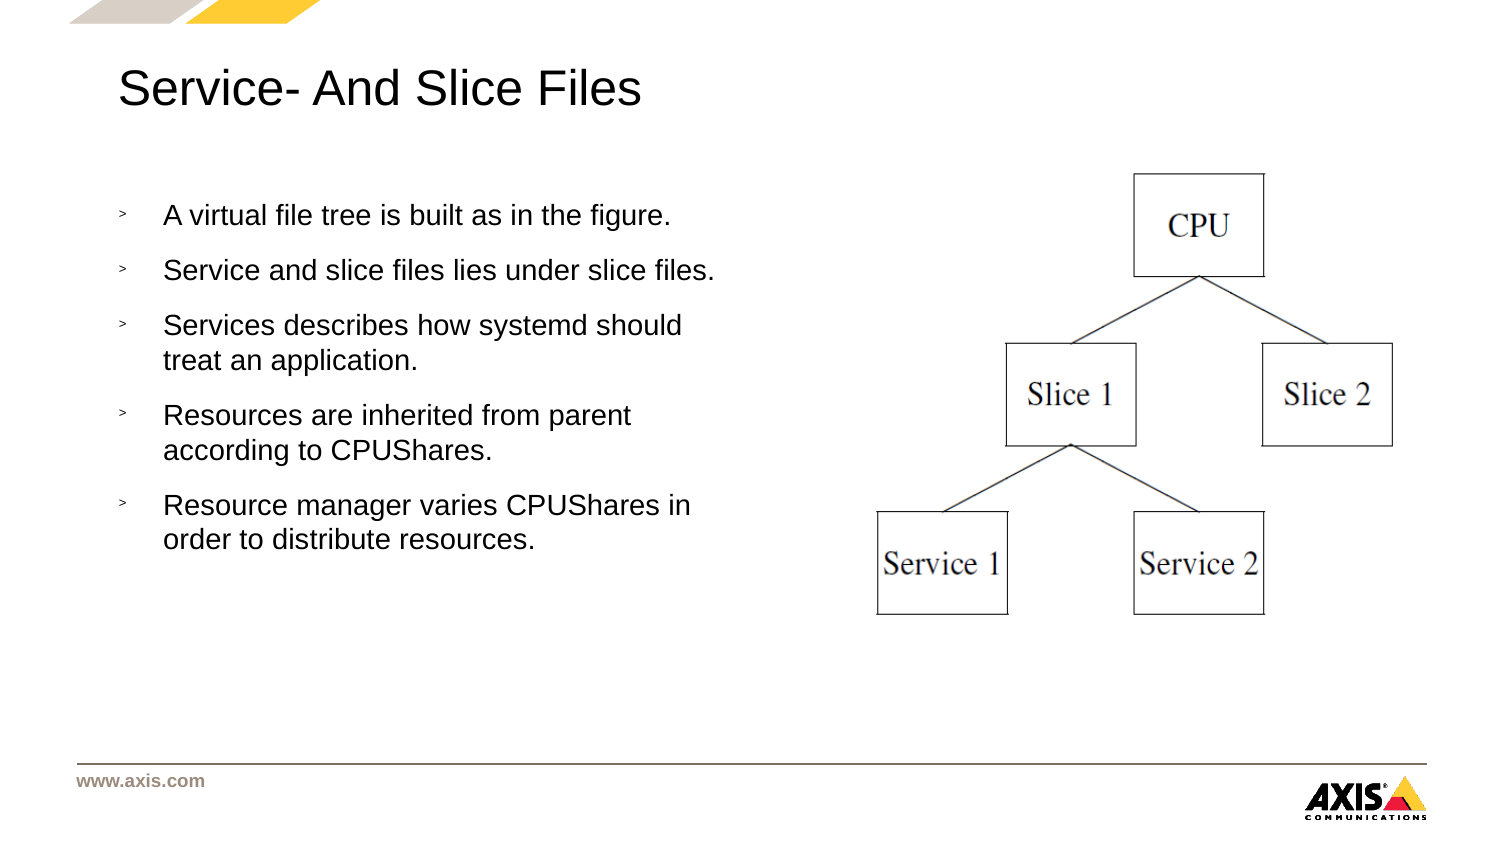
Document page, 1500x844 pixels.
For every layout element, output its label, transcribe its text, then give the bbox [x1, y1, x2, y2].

title Service- And Slice Files [103, 47, 1461, 108]
picture [825, 112, 1426, 654]
picture [1305, 776, 1426, 820]
list A virtual file tree is built as in the figure. Service and slice files lies under slice files. Services describes how systemd should treat an application. Resources are inherited from parent according to CPUShares. Resource manager varies CPUShares in order to distribute resources. [103, 188, 751, 676]
